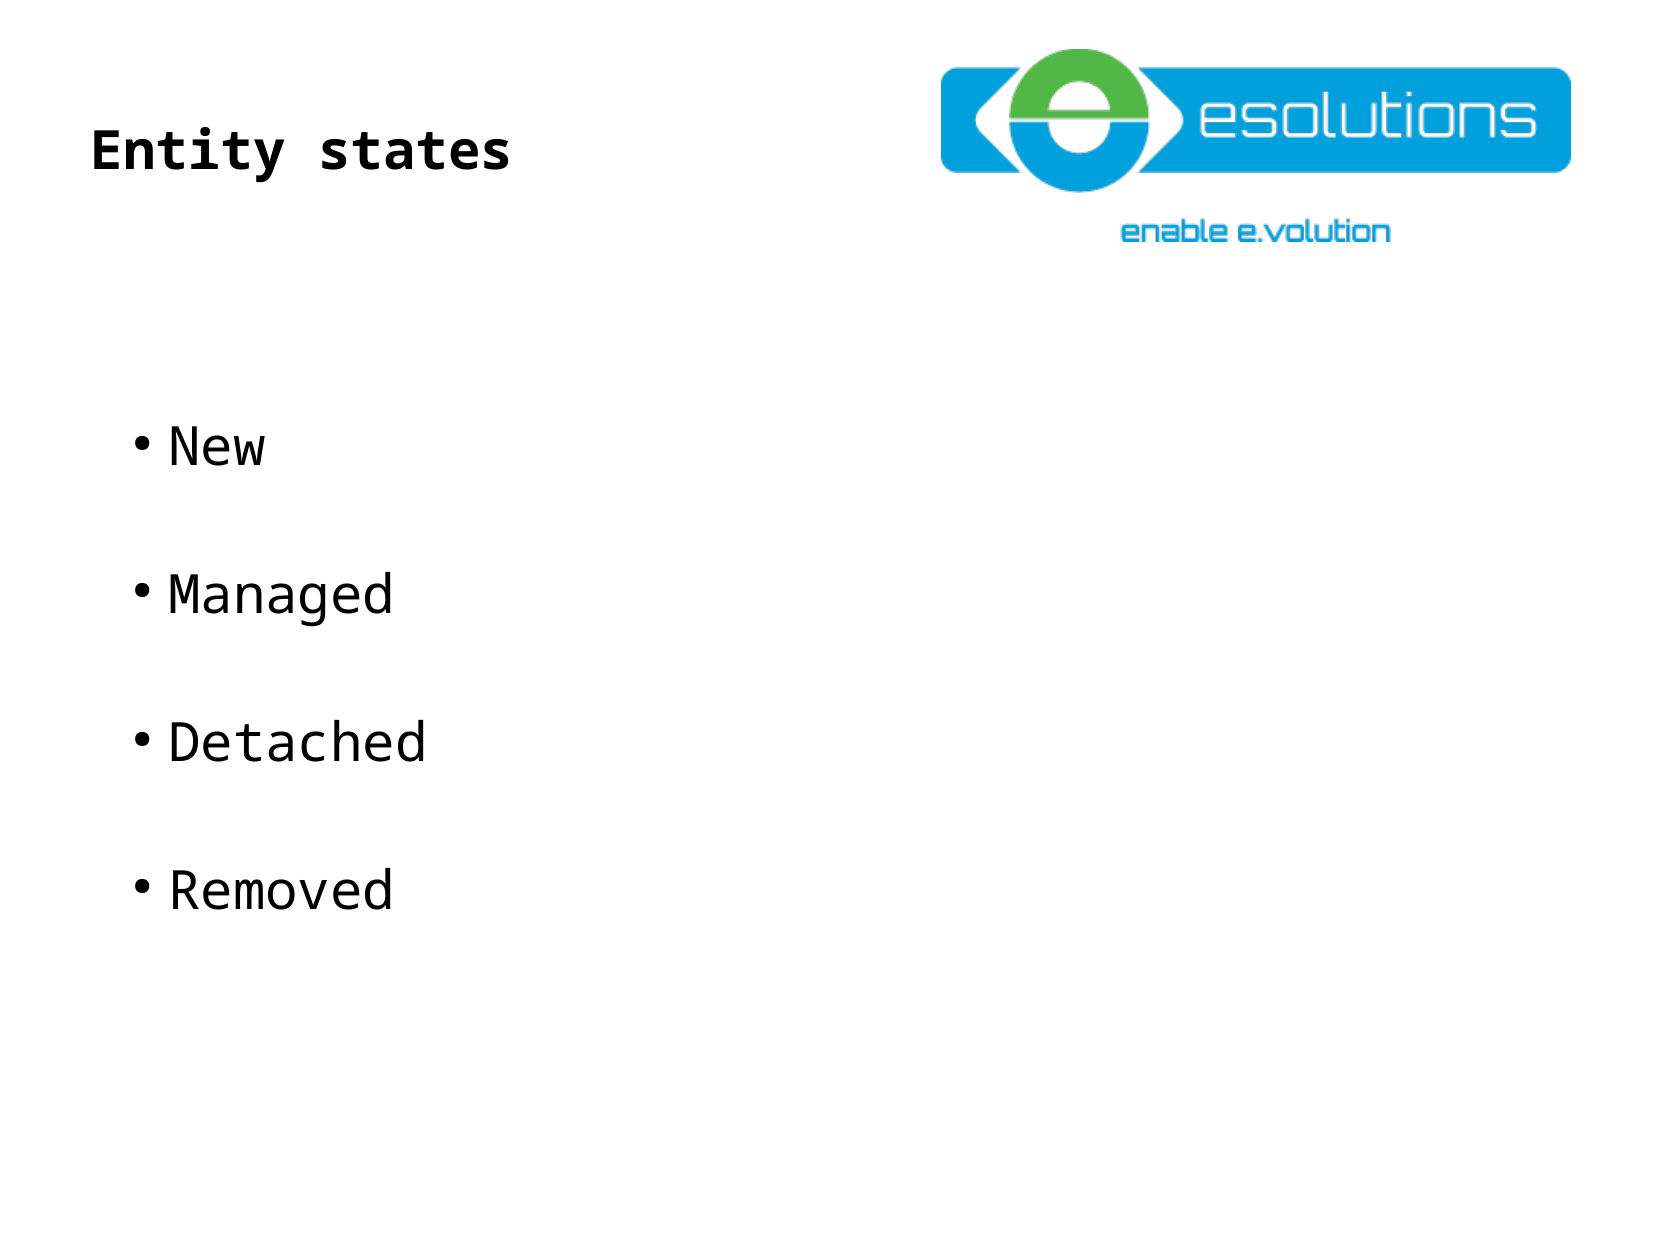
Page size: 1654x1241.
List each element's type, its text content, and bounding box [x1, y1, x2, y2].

picture [1242, 228, 1252, 232]
picture [1283, 103, 1318, 137]
picture [1201, 103, 1236, 137]
picture [1382, 92, 1401, 137]
picture [1406, 103, 1412, 137]
picture [1126, 228, 1136, 232]
picture [1356, 228, 1367, 238]
title Entity states [90, 56, 915, 240]
picture [1185, 228, 1195, 238]
picture [1242, 103, 1277, 137]
picture [1419, 103, 1454, 137]
picture [1501, 103, 1537, 137]
picture [941, 49, 1571, 242]
picture [1376, 228, 1386, 242]
title [90, 49, 1579, 257]
picture [1213, 228, 1224, 232]
text_box New Managed Detached Removed [97, 259, 1586, 1221]
picture [1146, 228, 1155, 242]
picture [1323, 92, 1335, 137]
picture [1460, 103, 1495, 137]
picture [1341, 103, 1377, 137]
